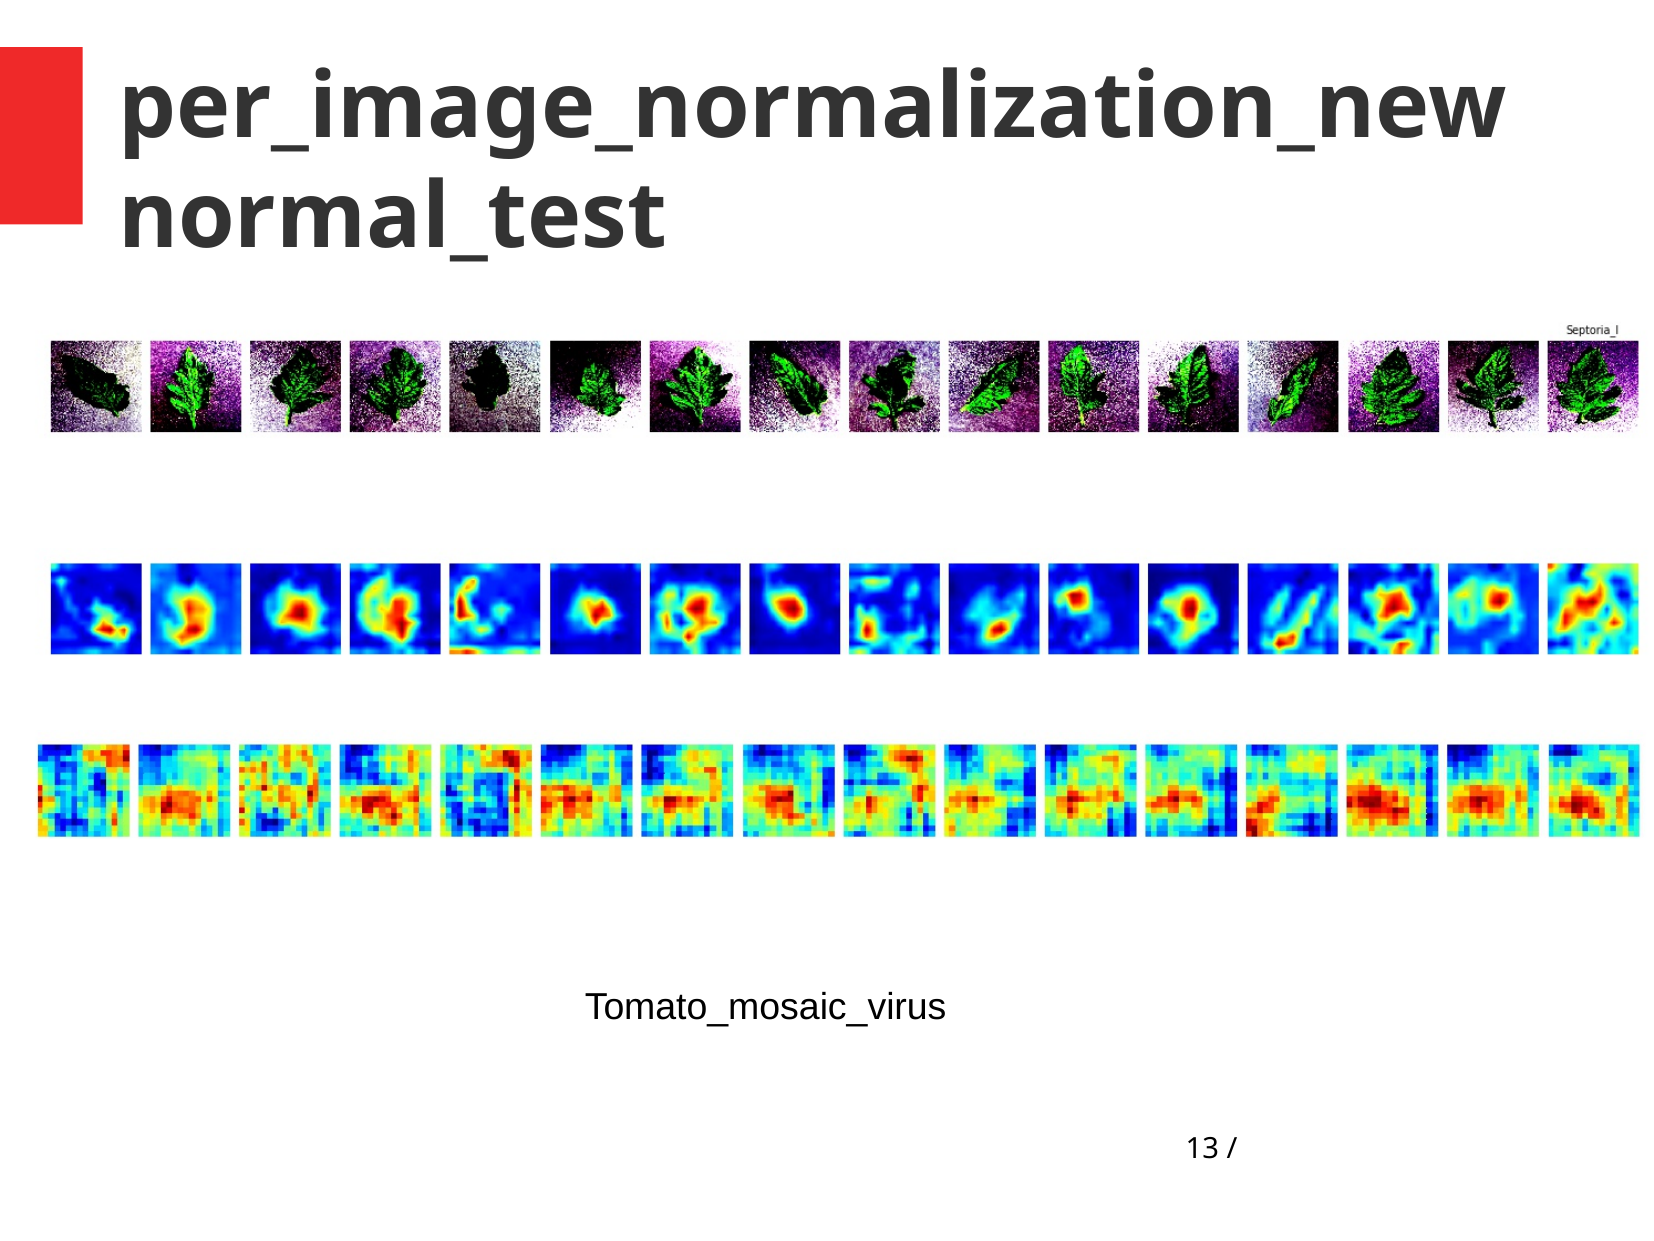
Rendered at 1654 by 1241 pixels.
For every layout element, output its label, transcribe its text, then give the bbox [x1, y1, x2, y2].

picture [0, 313, 1654, 470]
picture [0, 548, 1654, 693]
picture [0, 730, 1654, 875]
text_box Tomato_mosaic_virus [570, 978, 1138, 1036]
title per_image_normalization_new normal_test [118, 45, 1571, 260]
text_box / [1185, 1129, 1571, 1216]
